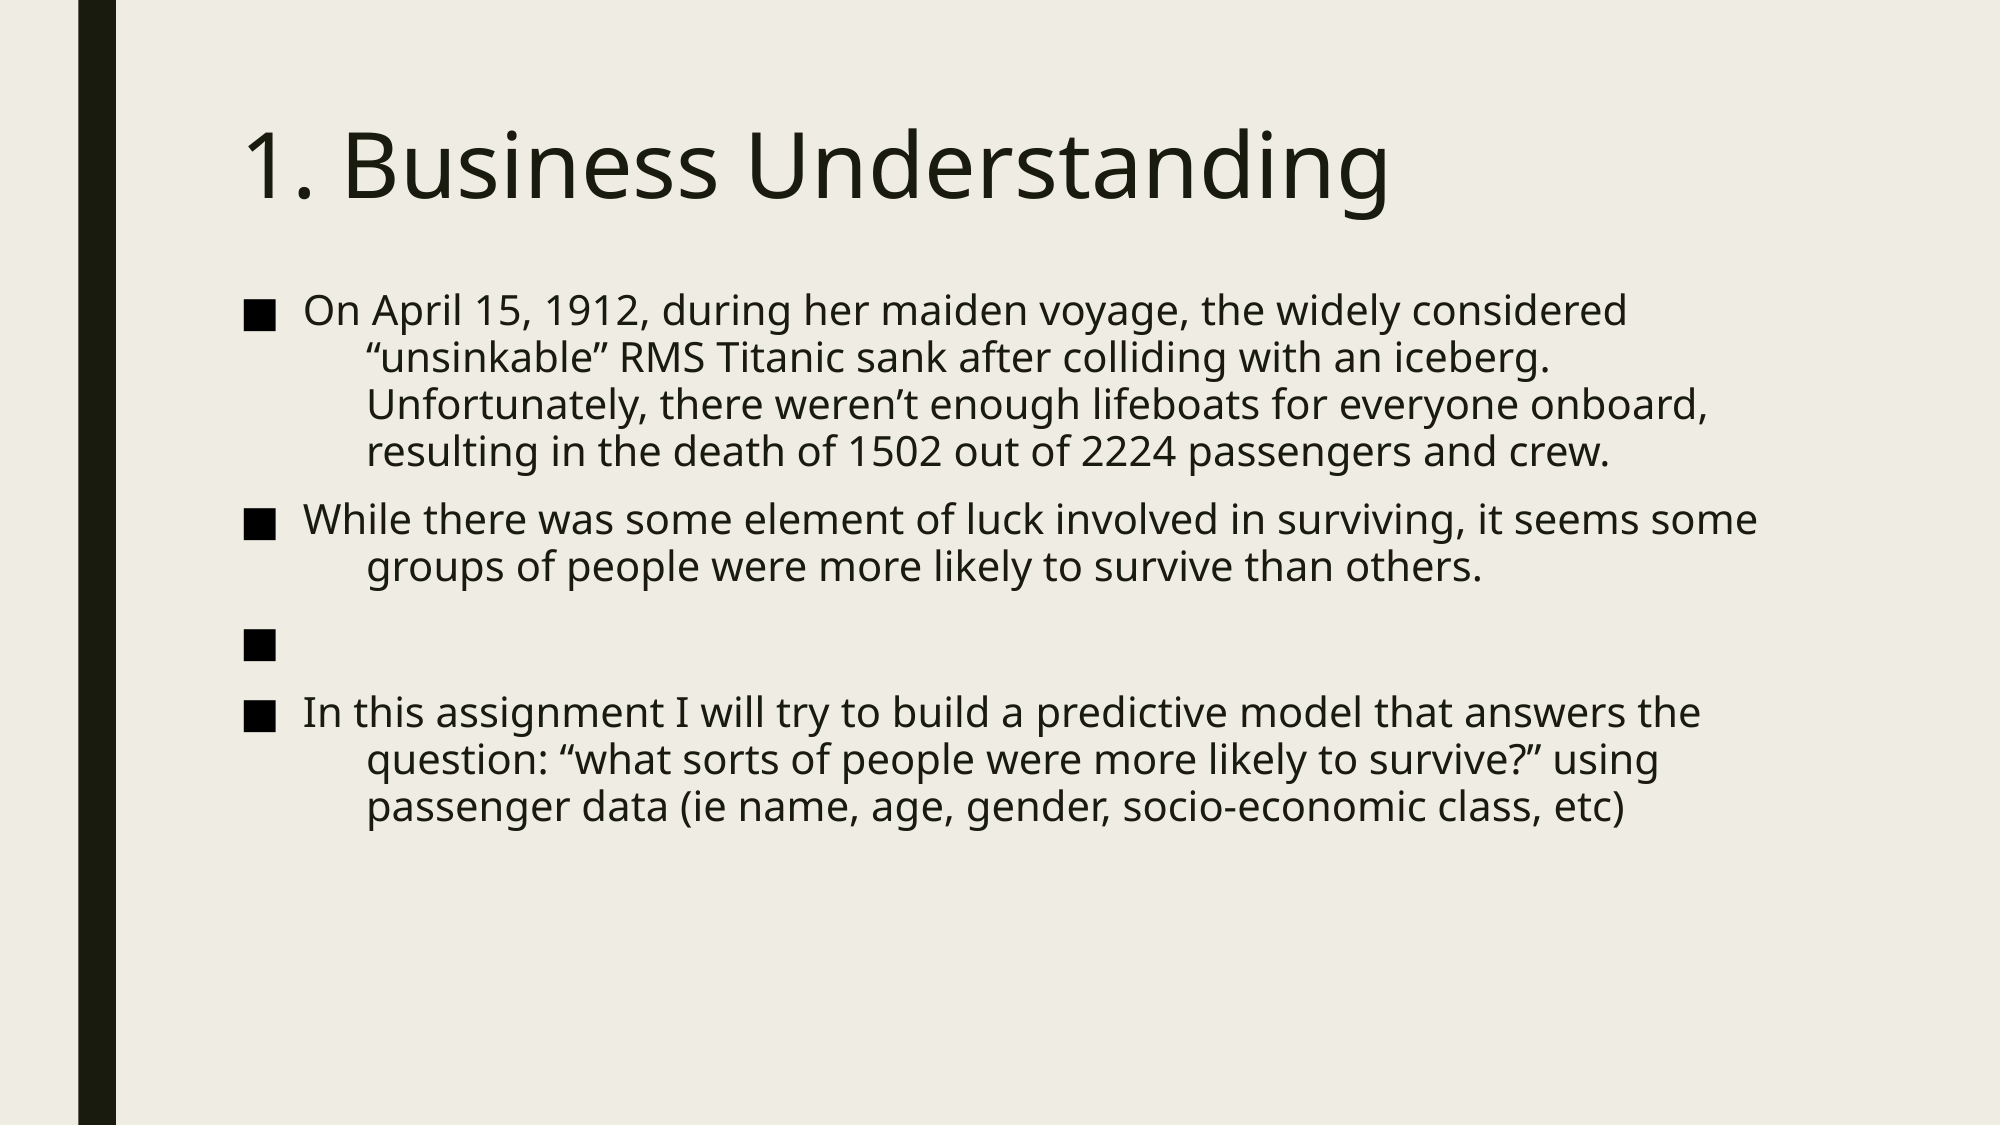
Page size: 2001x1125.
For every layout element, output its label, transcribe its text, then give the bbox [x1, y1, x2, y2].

title 1. Business Understanding [225, 112, 1801, 280]
list On April 15, 1912, during her maiden voyage, the widely considered “unsinkable” RMS Titanic sank after colliding with an iceberg. Unfortunately, there weren’t enough lifeboats for everyone onboard, resulting in the death of 1502 out of 2224 passengers and crew. While there was some element of luck involved in surviving, it seems some groups of people were more likely to survive than others. In this assignment I will try to build a predictive model that answers the question: “what sorts of people were more likely to survive?” using passenger data (ie name, age, gender, socio-economic class, etc) [225, 280, 1849, 963]
